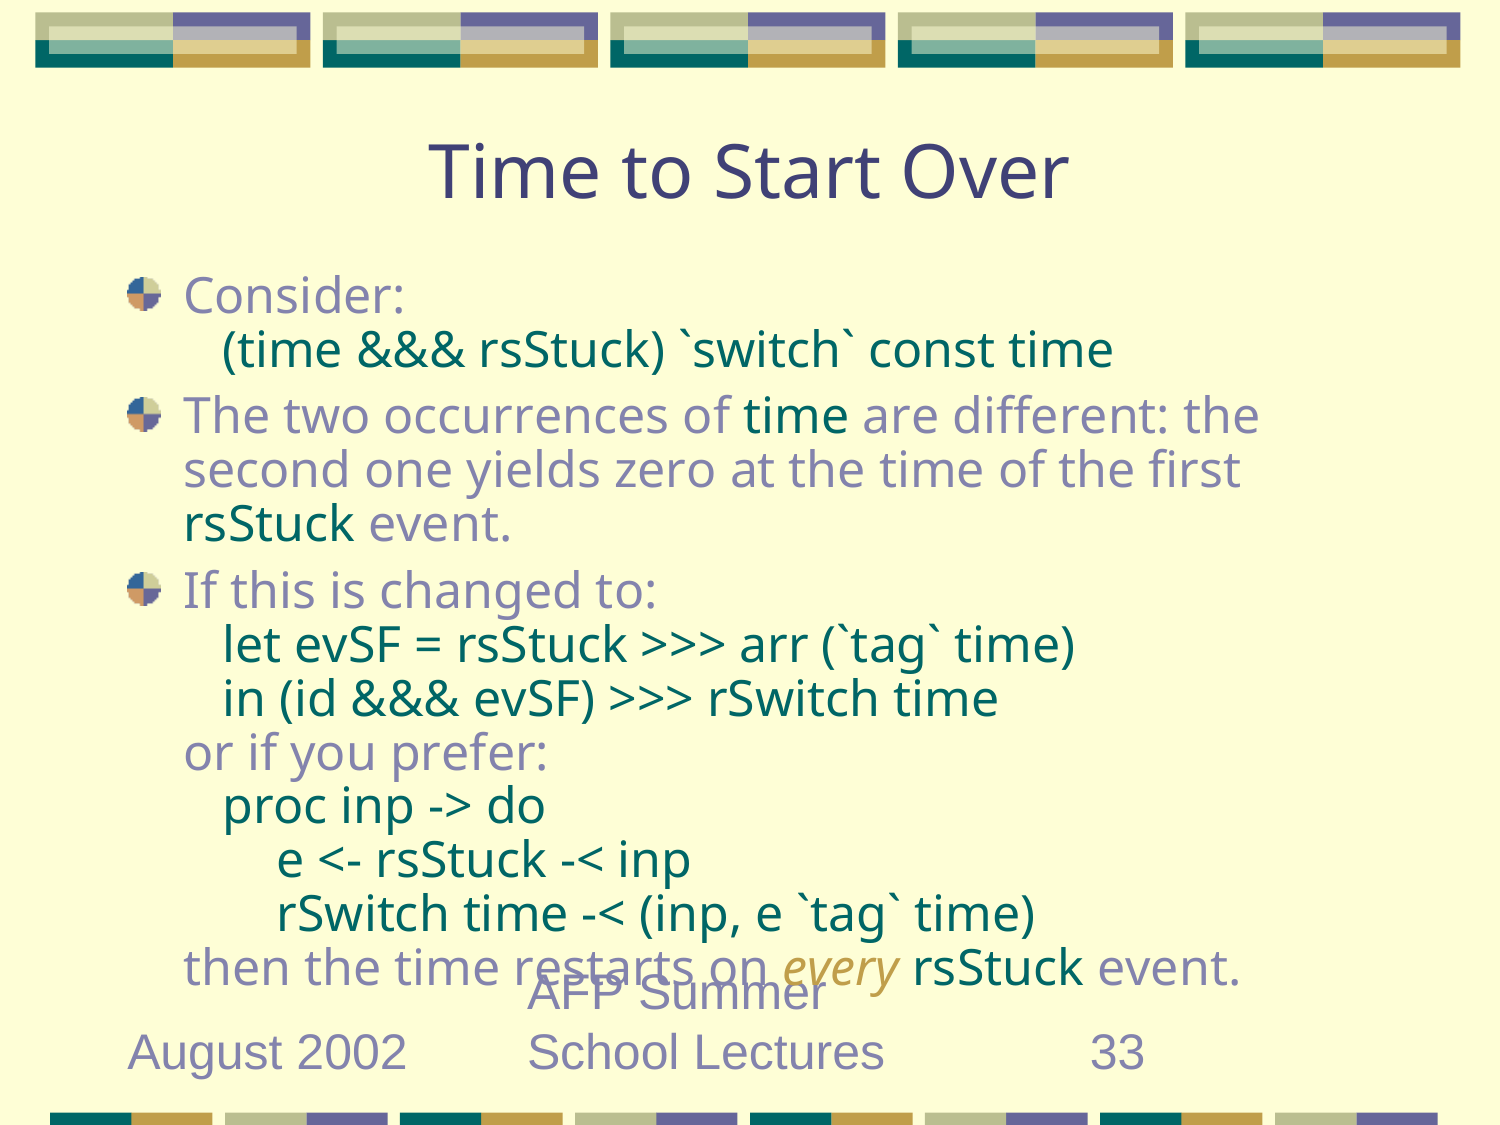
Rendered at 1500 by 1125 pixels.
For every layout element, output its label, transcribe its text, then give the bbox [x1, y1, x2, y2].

list Consider: (time &&& rsStuck) `switch` const time The two occurrences of time are different: the second one yields zero at the time of the first rsStuck event. If this is changed to: let evSF = rsStuck >>> arr (`tag` time) in (id &&& evSF) >>> rSwitch time or if you prefer: proc inp -> do e <- rsStuck -< inp rSwitch time -< (inp, e `tag` time) then the time restarts on every rsStuck event. [112, 262, 1388, 1005]
title Time to Start Over [112, 99, 1388, 238]
